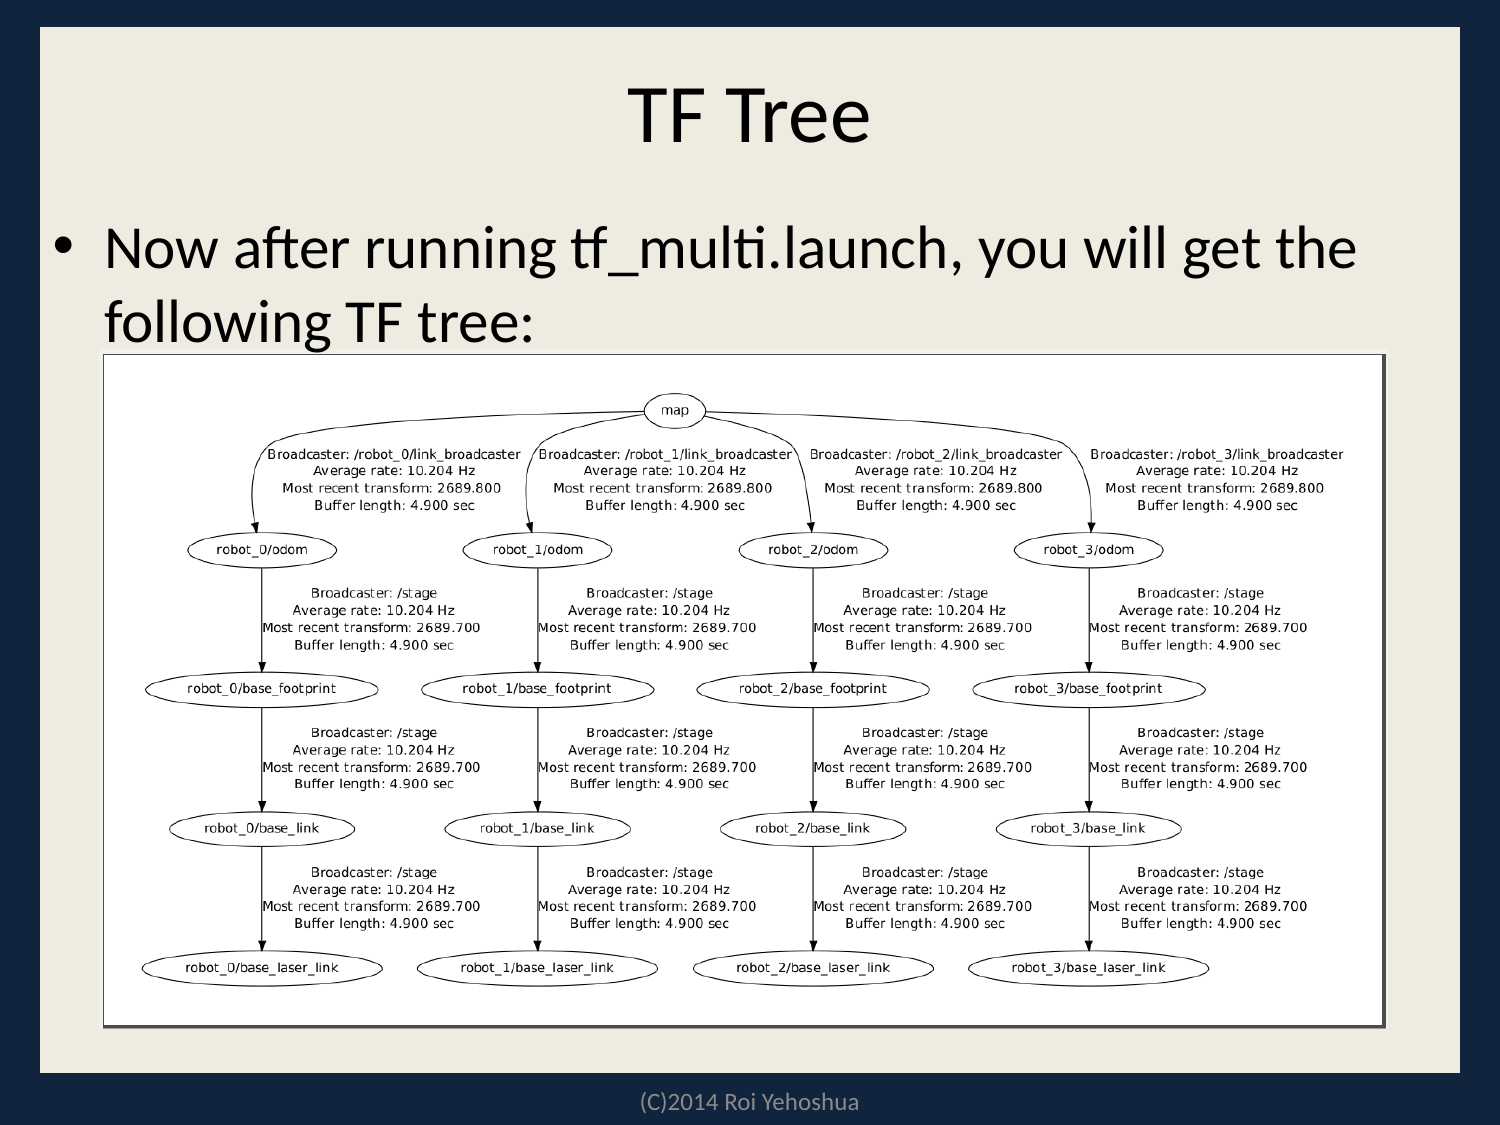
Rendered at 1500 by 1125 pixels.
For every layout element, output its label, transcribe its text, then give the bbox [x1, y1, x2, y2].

picture [99, 363, 1388, 1029]
footer (C)2014 Roi Yehoshua [512, 1074, 988, 1125]
list Now after running tf_multi.launch, you will get the following TF tree: [37, 200, 1463, 363]
title TF Tree [37, 31, 1463, 188]
